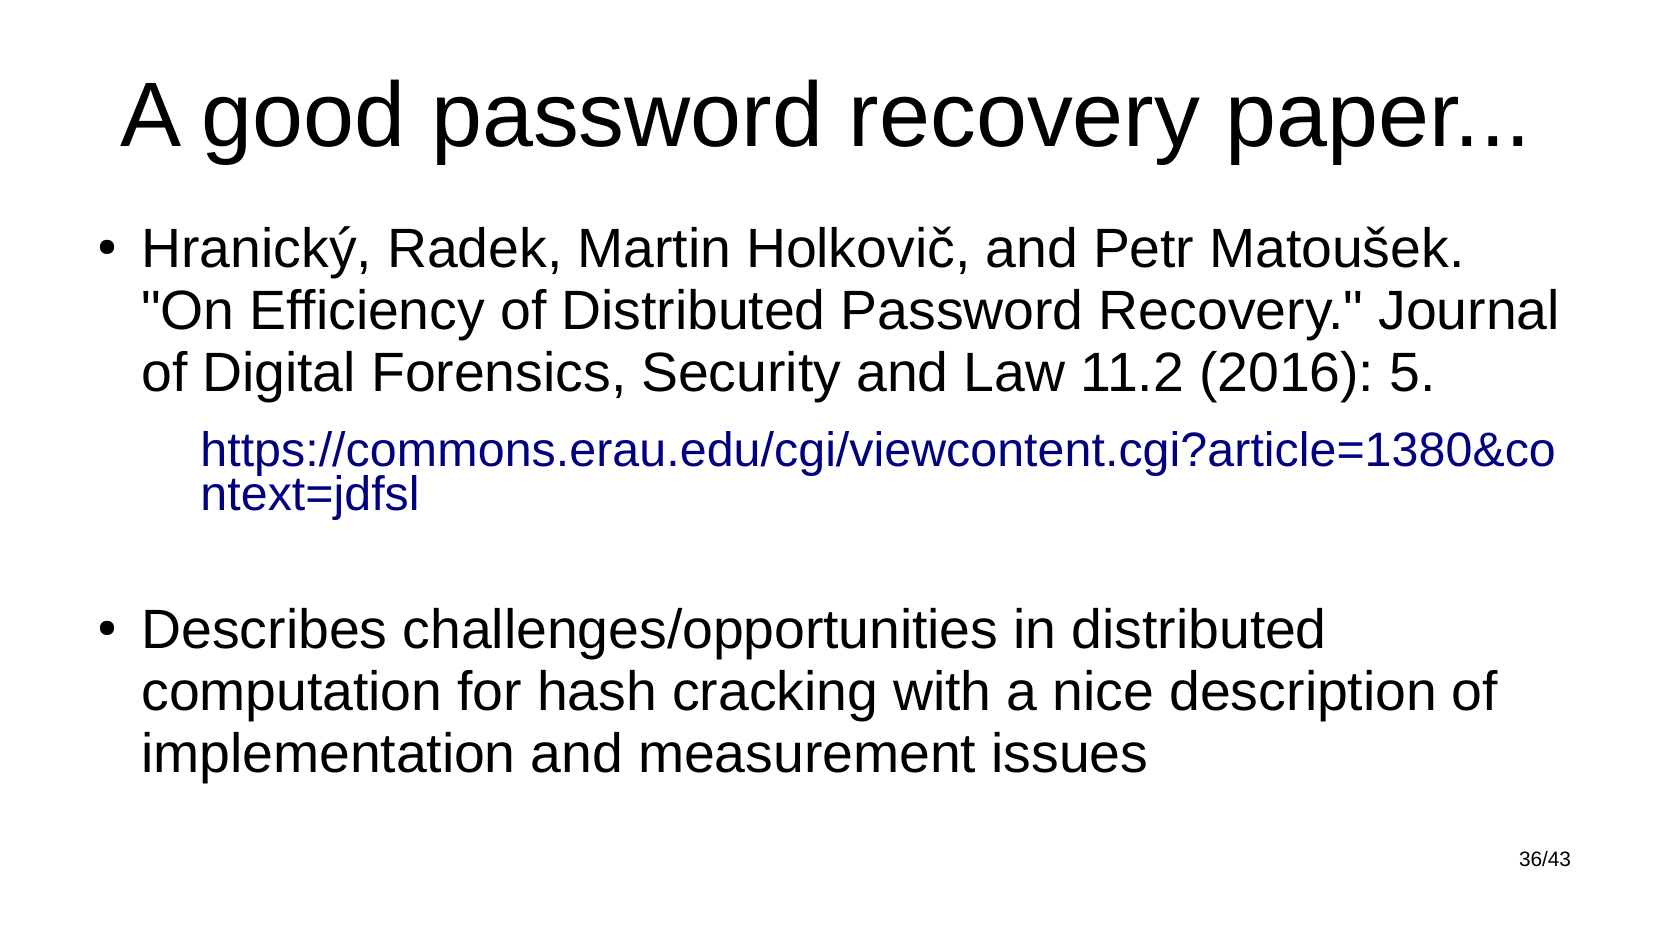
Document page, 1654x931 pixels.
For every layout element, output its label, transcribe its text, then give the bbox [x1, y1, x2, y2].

list Hranický, Radek, Martin Holkovič, and Petr Matoušek. "On Efficiency of Distributed Password Recovery." Journal of Digital Forensics, Security and Law 11.2 (2016): 5. https://commons.erau.edu/cgi/viewcontent.cgi?article=1380&context=jdfsl Describes challenges/opportunities in distributed computation for hash cracking with a nice description of implementation and measurement issues [82, 217, 1571, 758]
title A good password recovery paper... [82, 37, 1571, 193]
